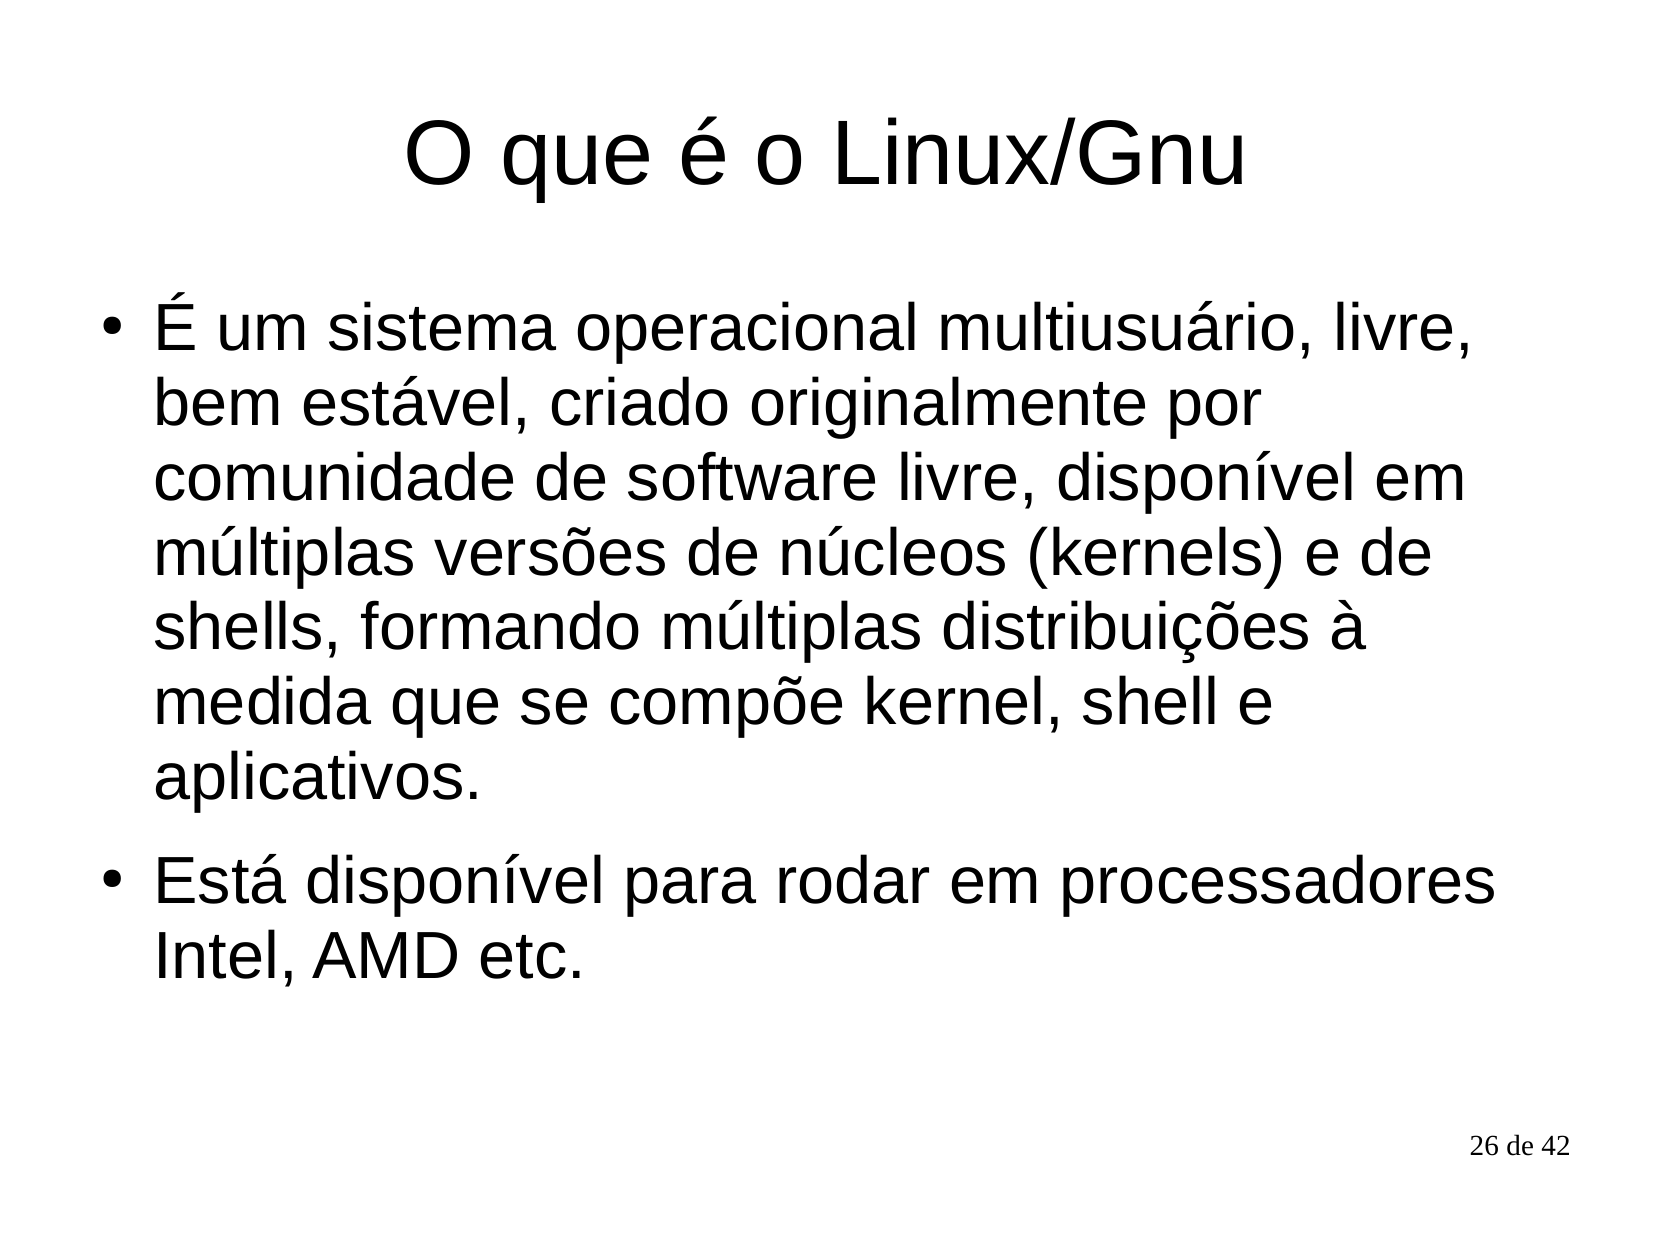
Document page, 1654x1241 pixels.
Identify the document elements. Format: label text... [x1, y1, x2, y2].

title O que é o Linux/Gnu [82, 49, 1571, 257]
list É um sistema operacional multiusuário, livre, bem estável, criado originalmente por comunidade de software livre, disponível em múltiplas versões de núcleos (kernels) e de shells, formando múltiplas distribuições à medida que se compõe kernel, shell e aplicativos. Está disponível para rodar em processadores Intel, AMD etc. [82, 290, 1571, 1010]
